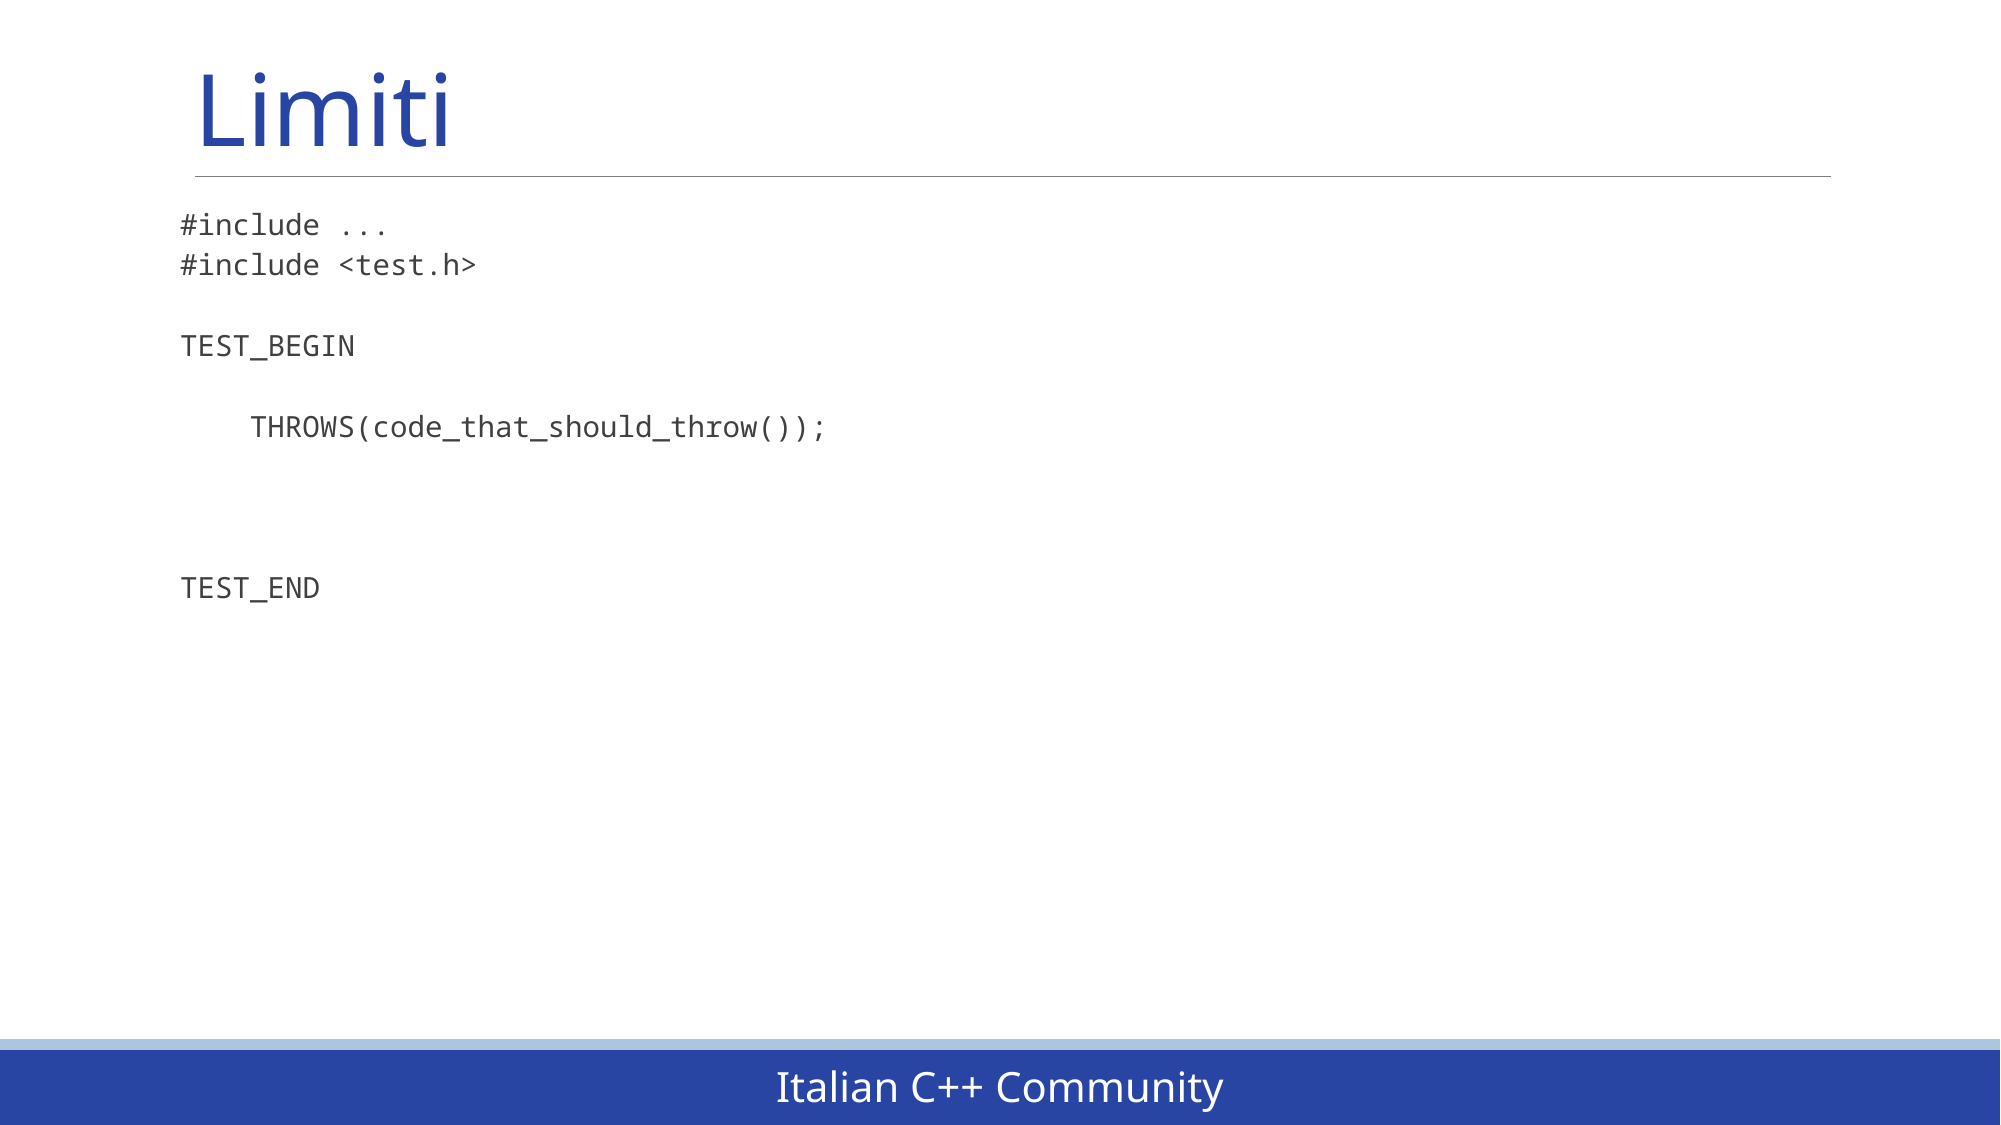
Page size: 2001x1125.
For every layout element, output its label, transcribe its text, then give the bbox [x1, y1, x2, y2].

list #include ... #include <test.h> TEST_BEGIN THROWS(code_that_should_throw()); TEST_END [179, 202, 1830, 1011]
title Limiti [179, 2, 1830, 175]
